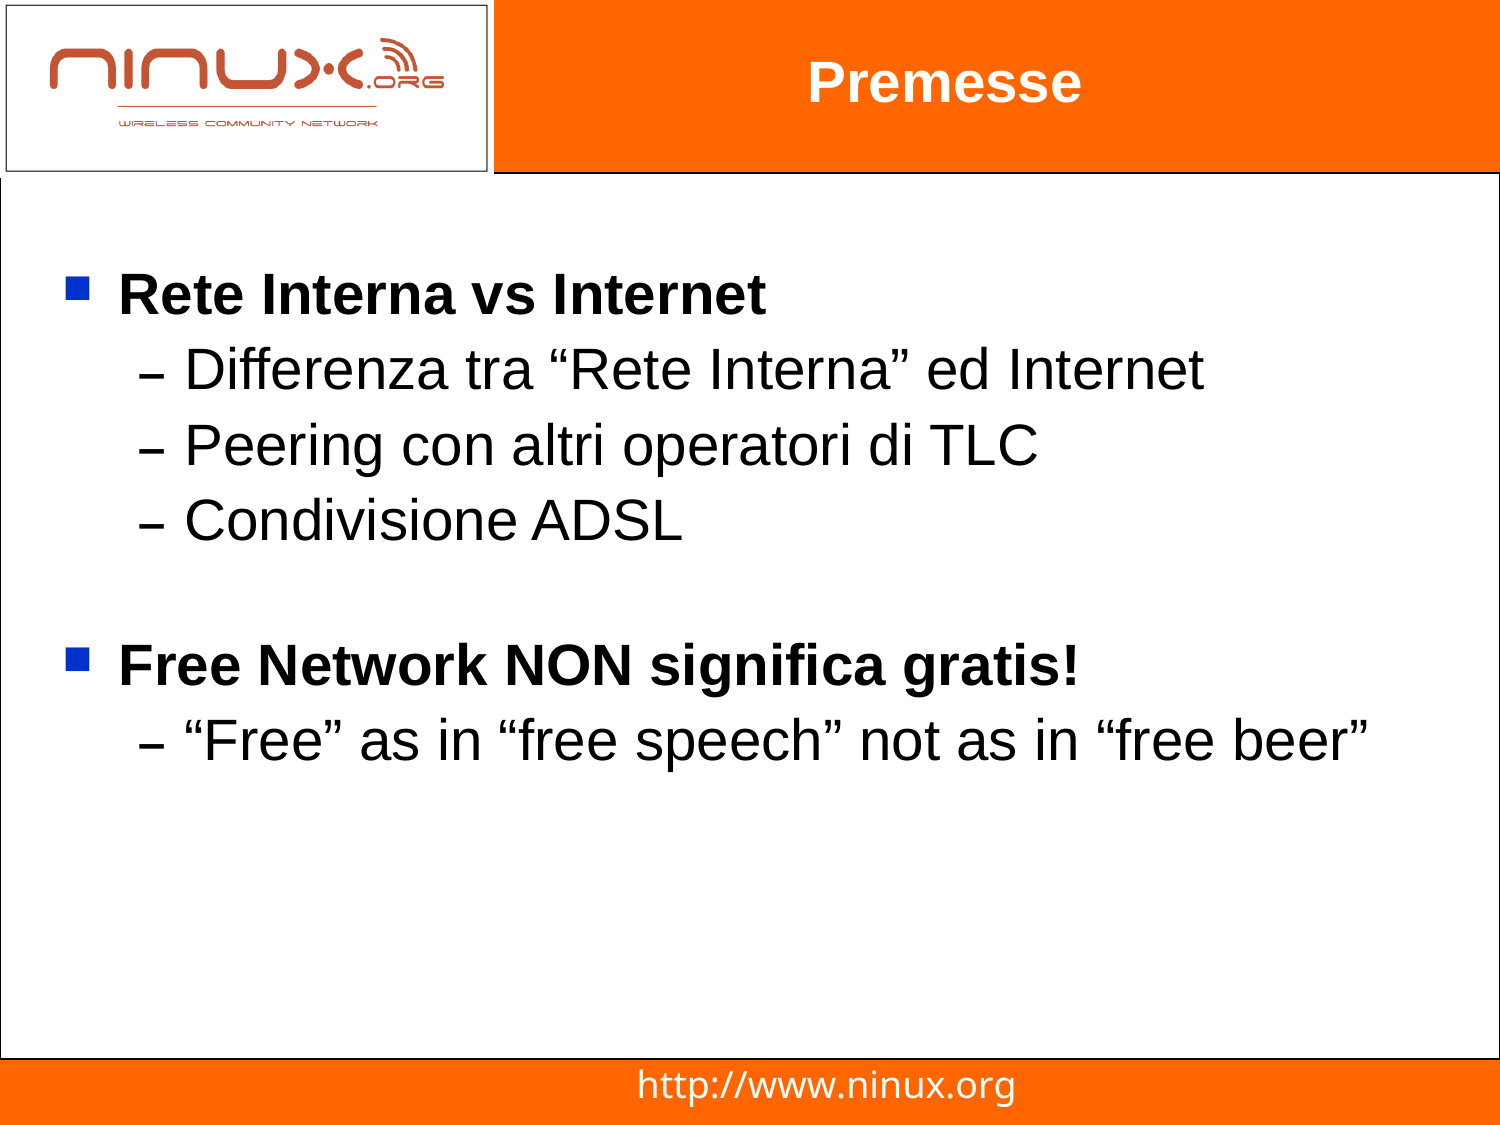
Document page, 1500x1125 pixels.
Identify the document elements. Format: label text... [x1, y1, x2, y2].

title Premesse [421, 0, 1470, 165]
list Rete Interna vs Internet Differenza tra “Rete Interna” ed Internet Peering con altri operatori di TLC Condivisione ADSL Free Network NON significa gratis! “Free” as in “free speech” not as in “free beer” [47, 197, 1469, 1125]
text_box http://www.ninux.org [621, 1053, 1159, 1125]
picture [0, 0, 494, 178]
